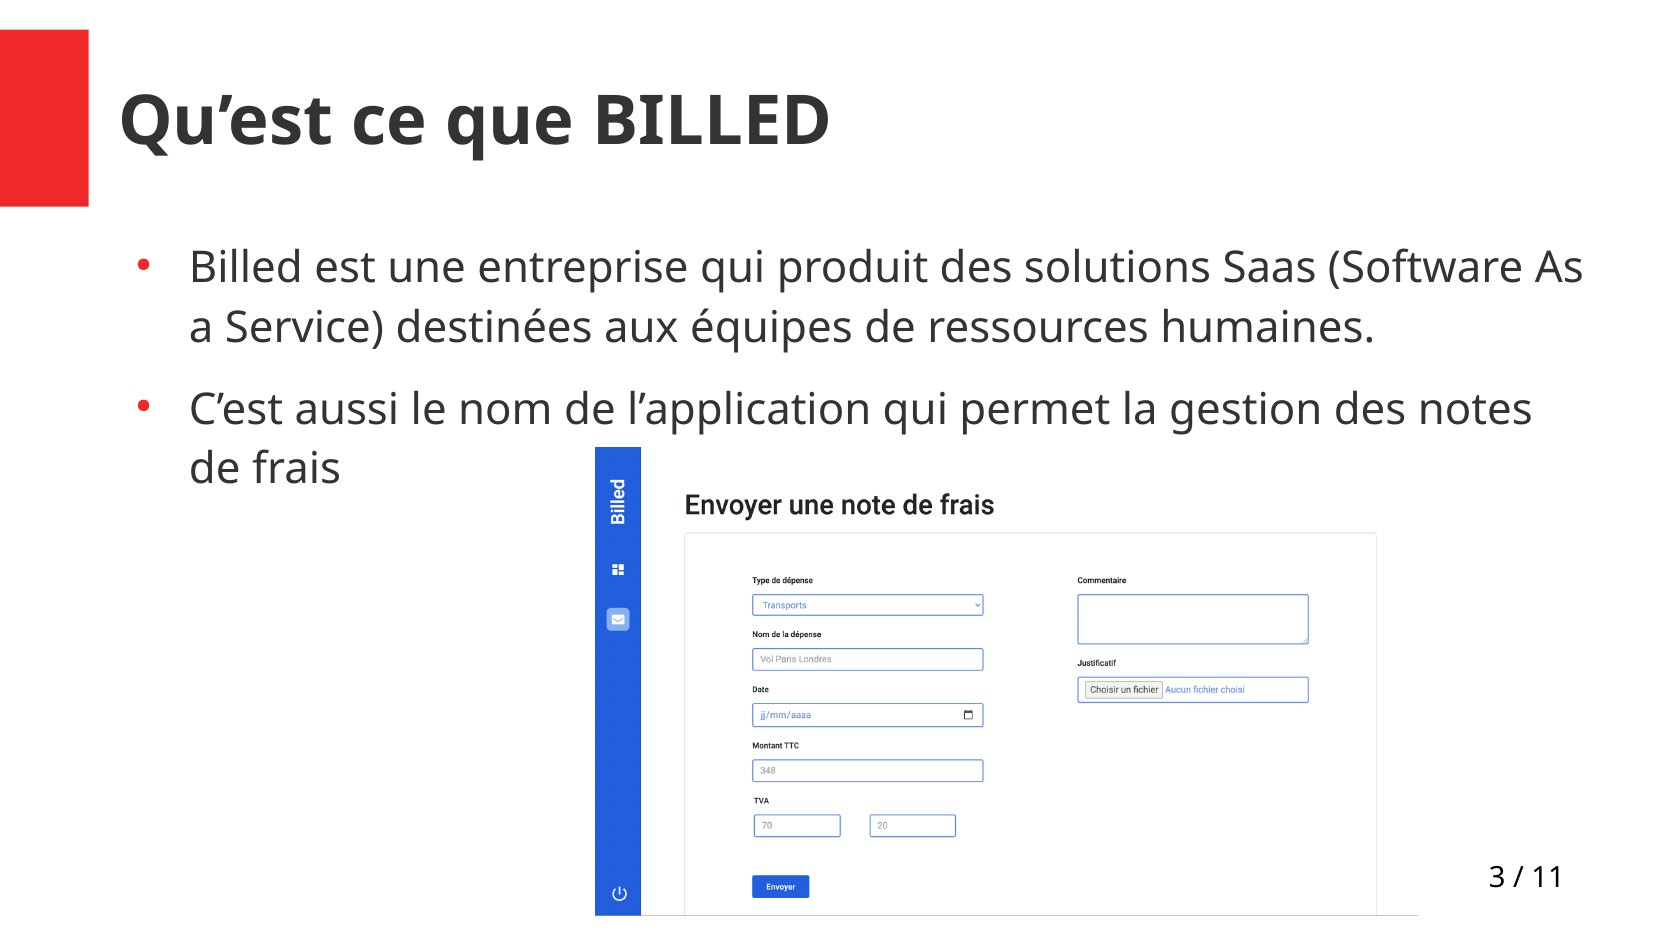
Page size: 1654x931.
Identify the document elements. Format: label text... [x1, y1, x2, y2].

title Qu’est ce que BILLED [118, 29, 1595, 207]
list Billed est une entreprise qui produit des solutions Saas (Software As a Service) destinées aux équipes de ressources humaines. C’est aussi le nom de l’application qui permet la gestion des notes de frais [118, 236, 1595, 798]
picture [595, 447, 1418, 916]
